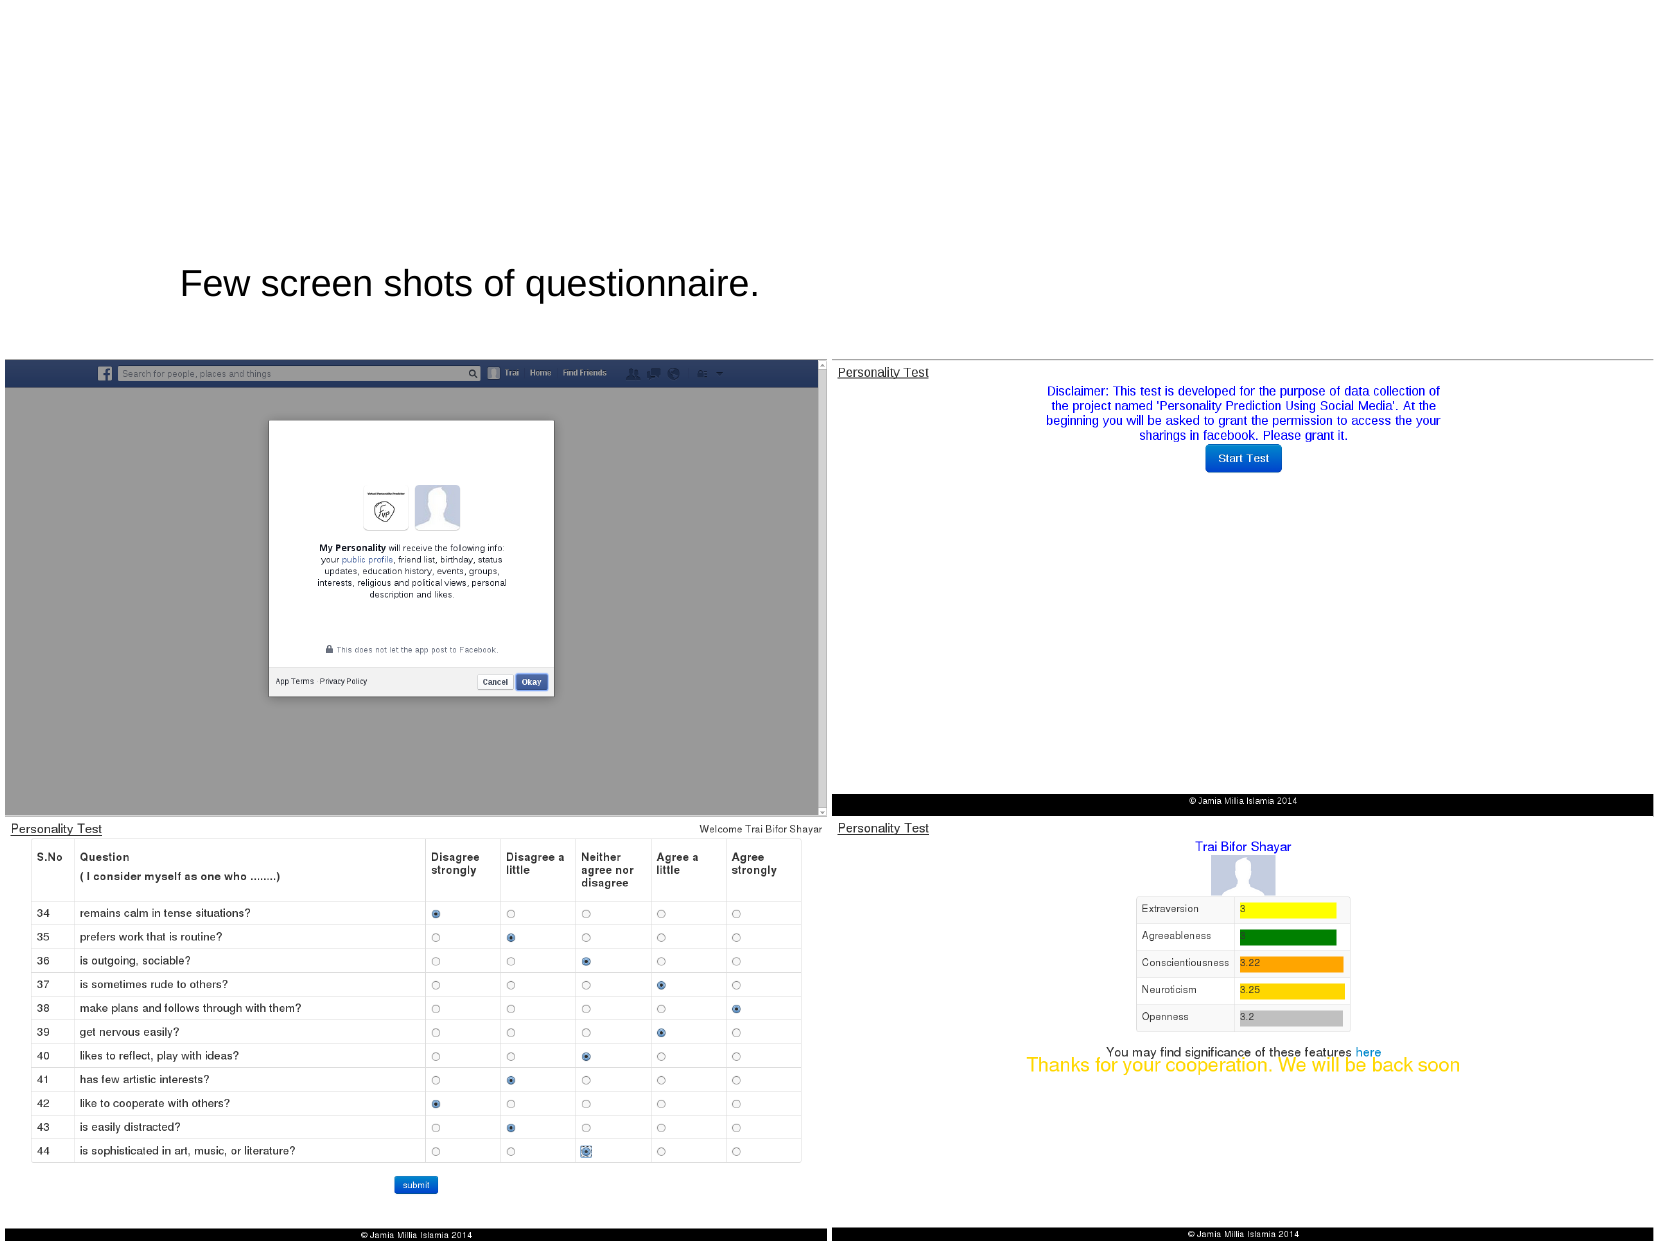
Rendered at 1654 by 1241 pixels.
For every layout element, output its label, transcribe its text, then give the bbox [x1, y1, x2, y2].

picture [5, 359, 827, 1241]
picture [832, 359, 1654, 1241]
text_box Few screen shots of questionnaire. [165, 255, 1366, 312]
